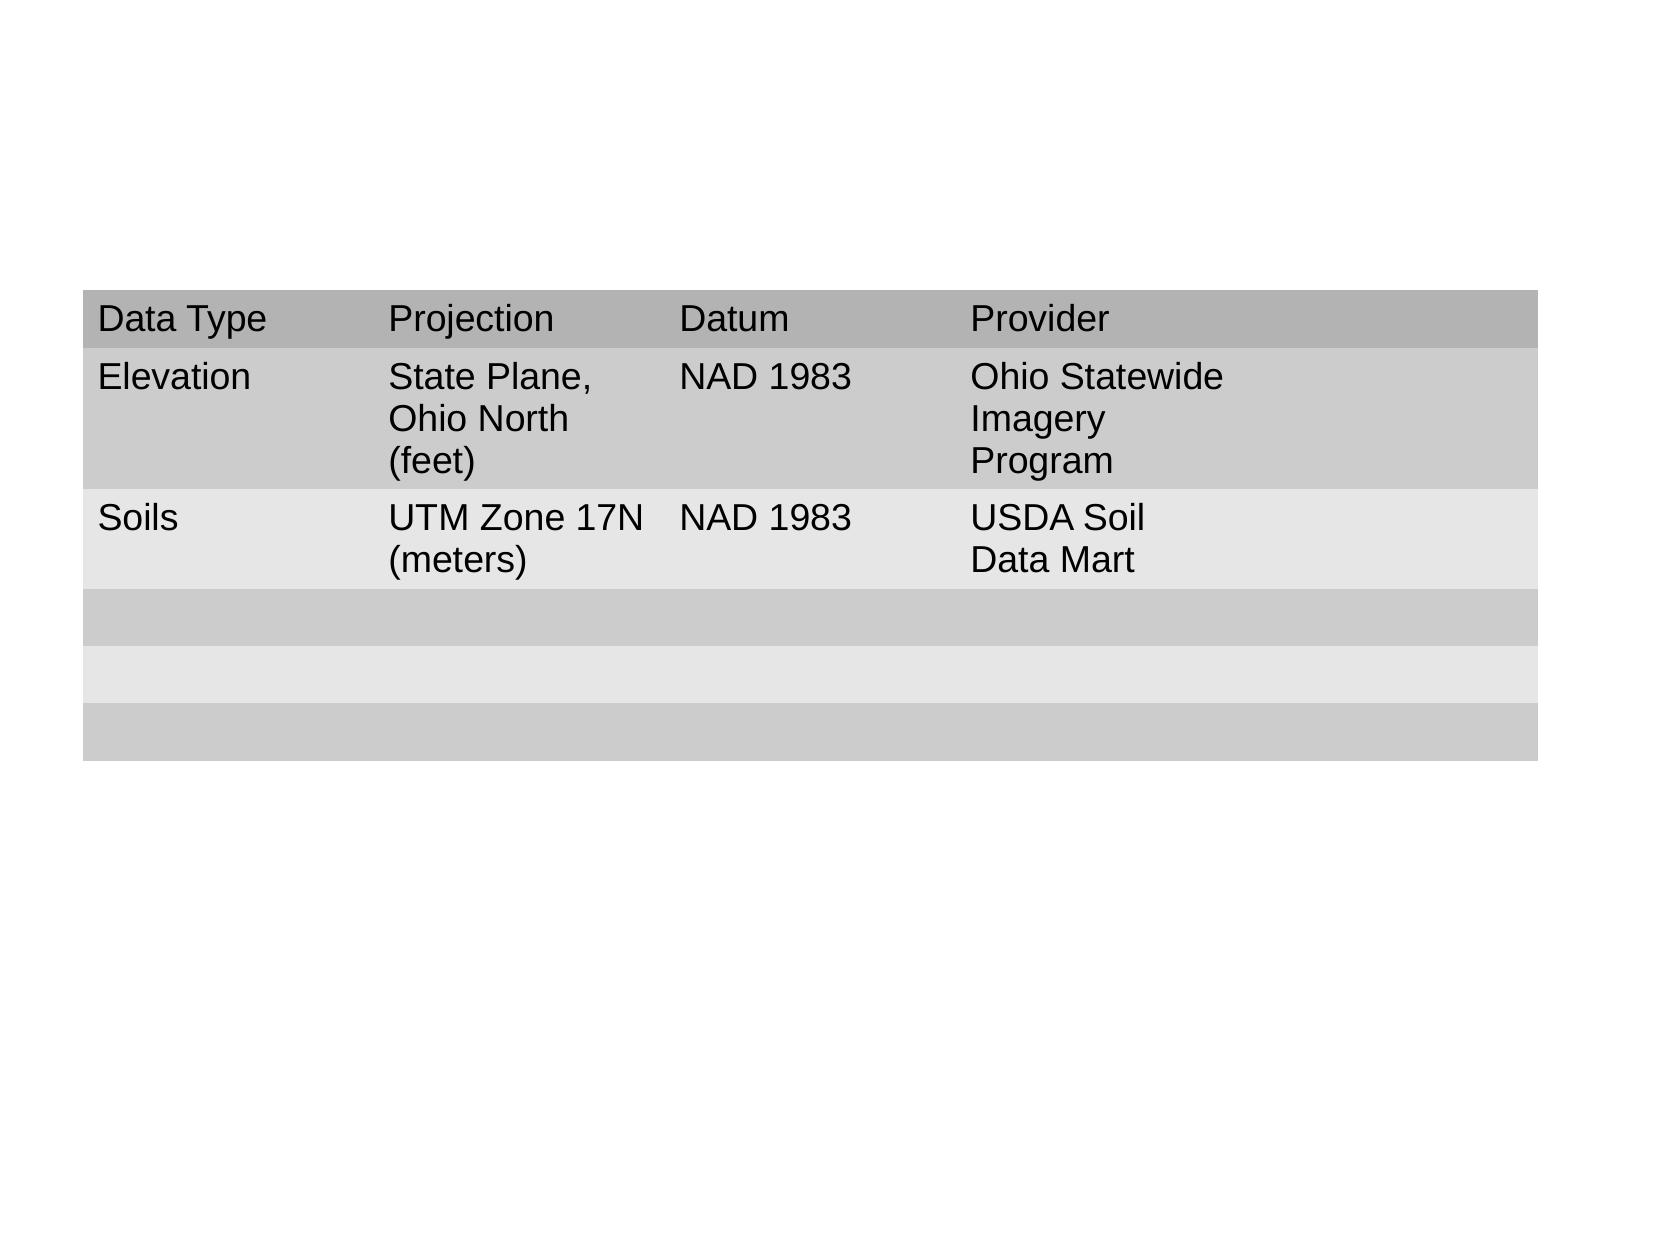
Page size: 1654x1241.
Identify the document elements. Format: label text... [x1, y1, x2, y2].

table_cell State Plane, Ohio North (feet) [374, 348, 665, 489]
table_cell Ohio Statewide Imagery Program [956, 348, 1247, 489]
table_cell [665, 589, 956, 646]
table_cell [374, 646, 665, 703]
table_cell NAD 1983 [665, 348, 956, 489]
table_cell Soils [83, 489, 374, 589]
table_cell [83, 646, 374, 703]
table_header Provider [956, 290, 1247, 348]
table_header Datum [665, 290, 956, 348]
table_header Data Type [83, 290, 374, 348]
table_cell NAD 1983 [665, 489, 956, 589]
table_cell [665, 703, 956, 761]
table_cell USDA Soil Data Mart [956, 489, 1247, 589]
table_cell [665, 646, 956, 703]
table_cell [1247, 703, 1538, 761]
table_cell [374, 703, 665, 761]
table_cell [1247, 646, 1538, 703]
table_cell [956, 589, 1247, 646]
table_cell [83, 589, 374, 646]
table_cell [1247, 589, 1538, 646]
table_cell [956, 703, 1247, 761]
table_header [1247, 290, 1538, 348]
table_cell [1247, 348, 1538, 489]
table_cell [1247, 489, 1538, 589]
table_cell [956, 646, 1247, 703]
table_header Projection [374, 290, 665, 348]
table_cell UTM Zone 17N (meters) [374, 489, 665, 589]
table_cell [374, 589, 665, 646]
table_cell [83, 703, 374, 761]
table_cell Elevation [83, 348, 374, 489]
